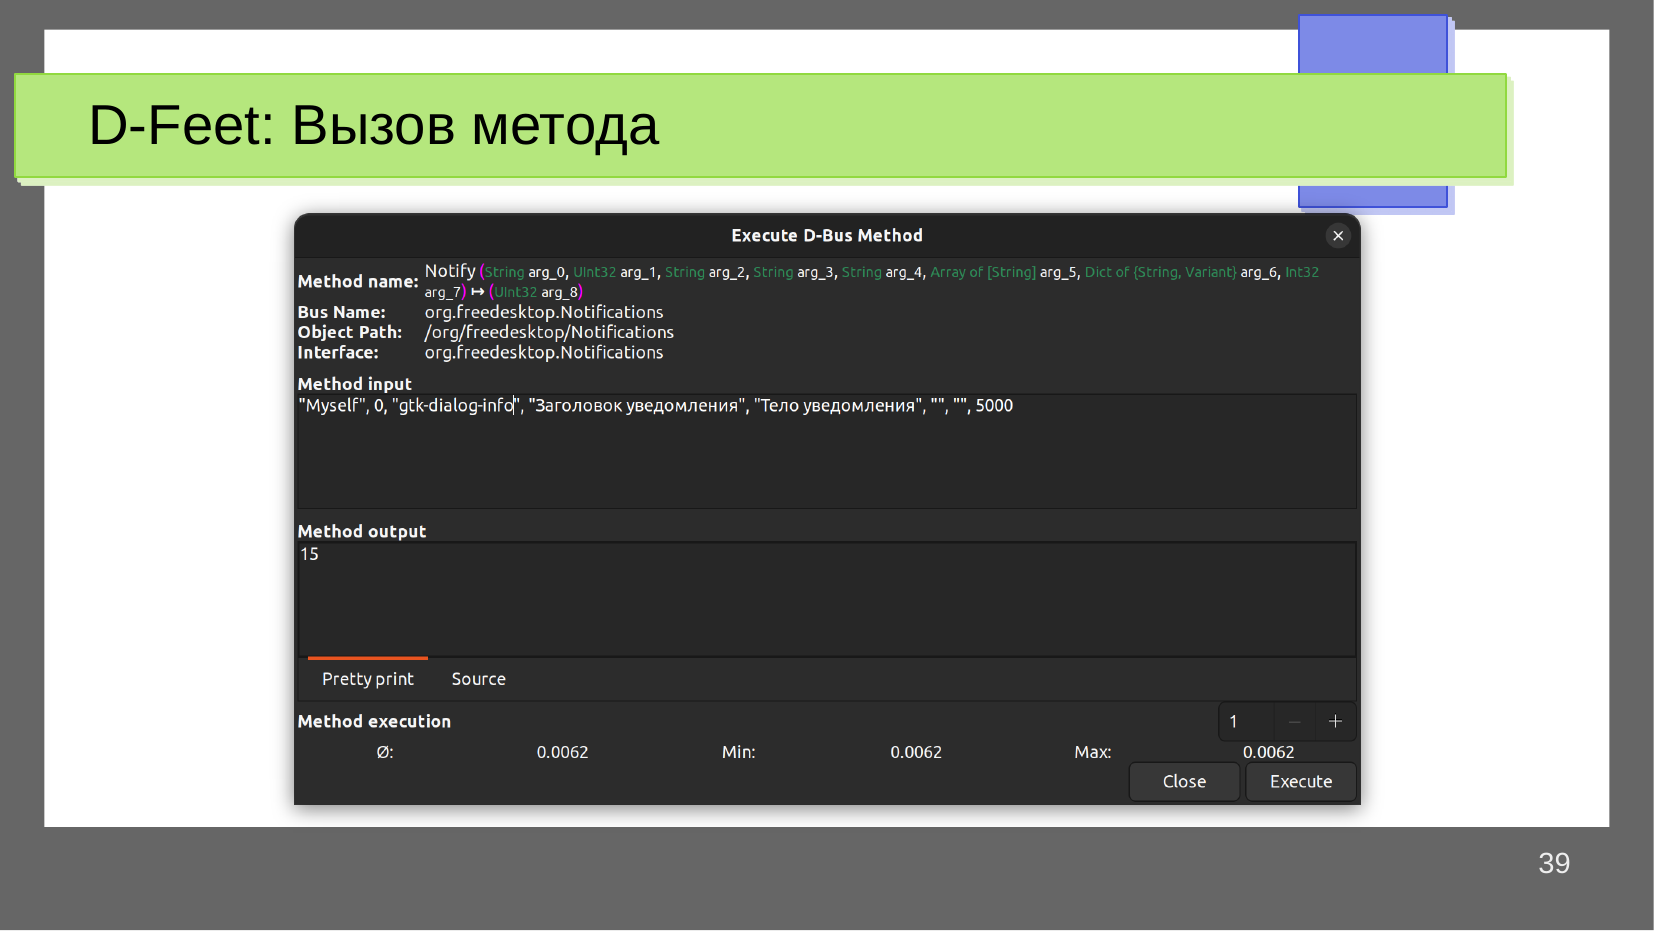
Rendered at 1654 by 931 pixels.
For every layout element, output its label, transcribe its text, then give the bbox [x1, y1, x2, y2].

picture [264, 187, 1390, 838]
title D-Feet: Вызов метода [88, 73, 1506, 178]
